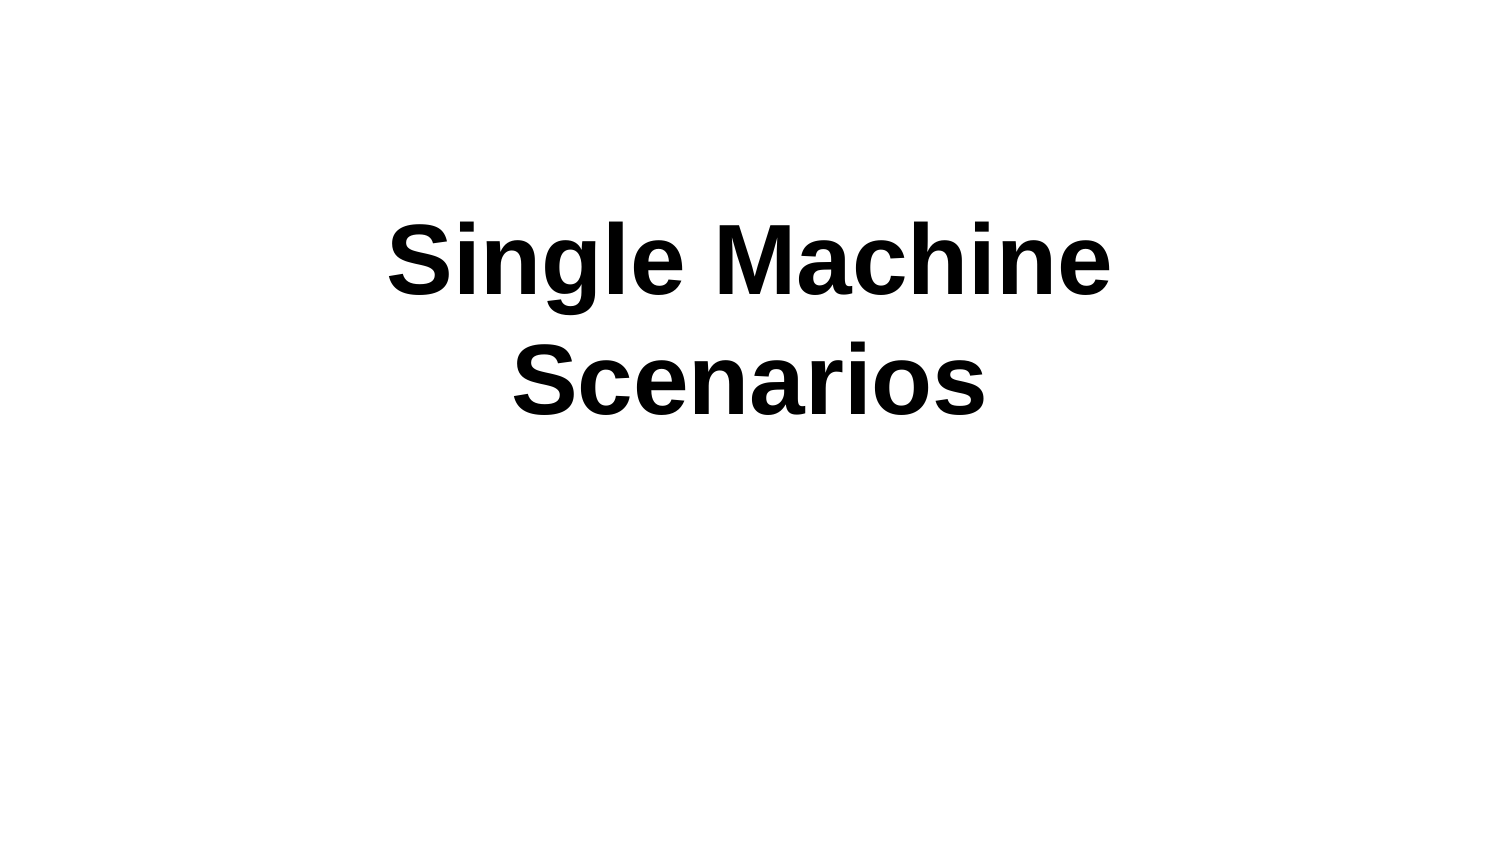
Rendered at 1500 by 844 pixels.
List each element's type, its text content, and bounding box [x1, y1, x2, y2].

title Single Machine Scenarios [112, 259, 1388, 450]
